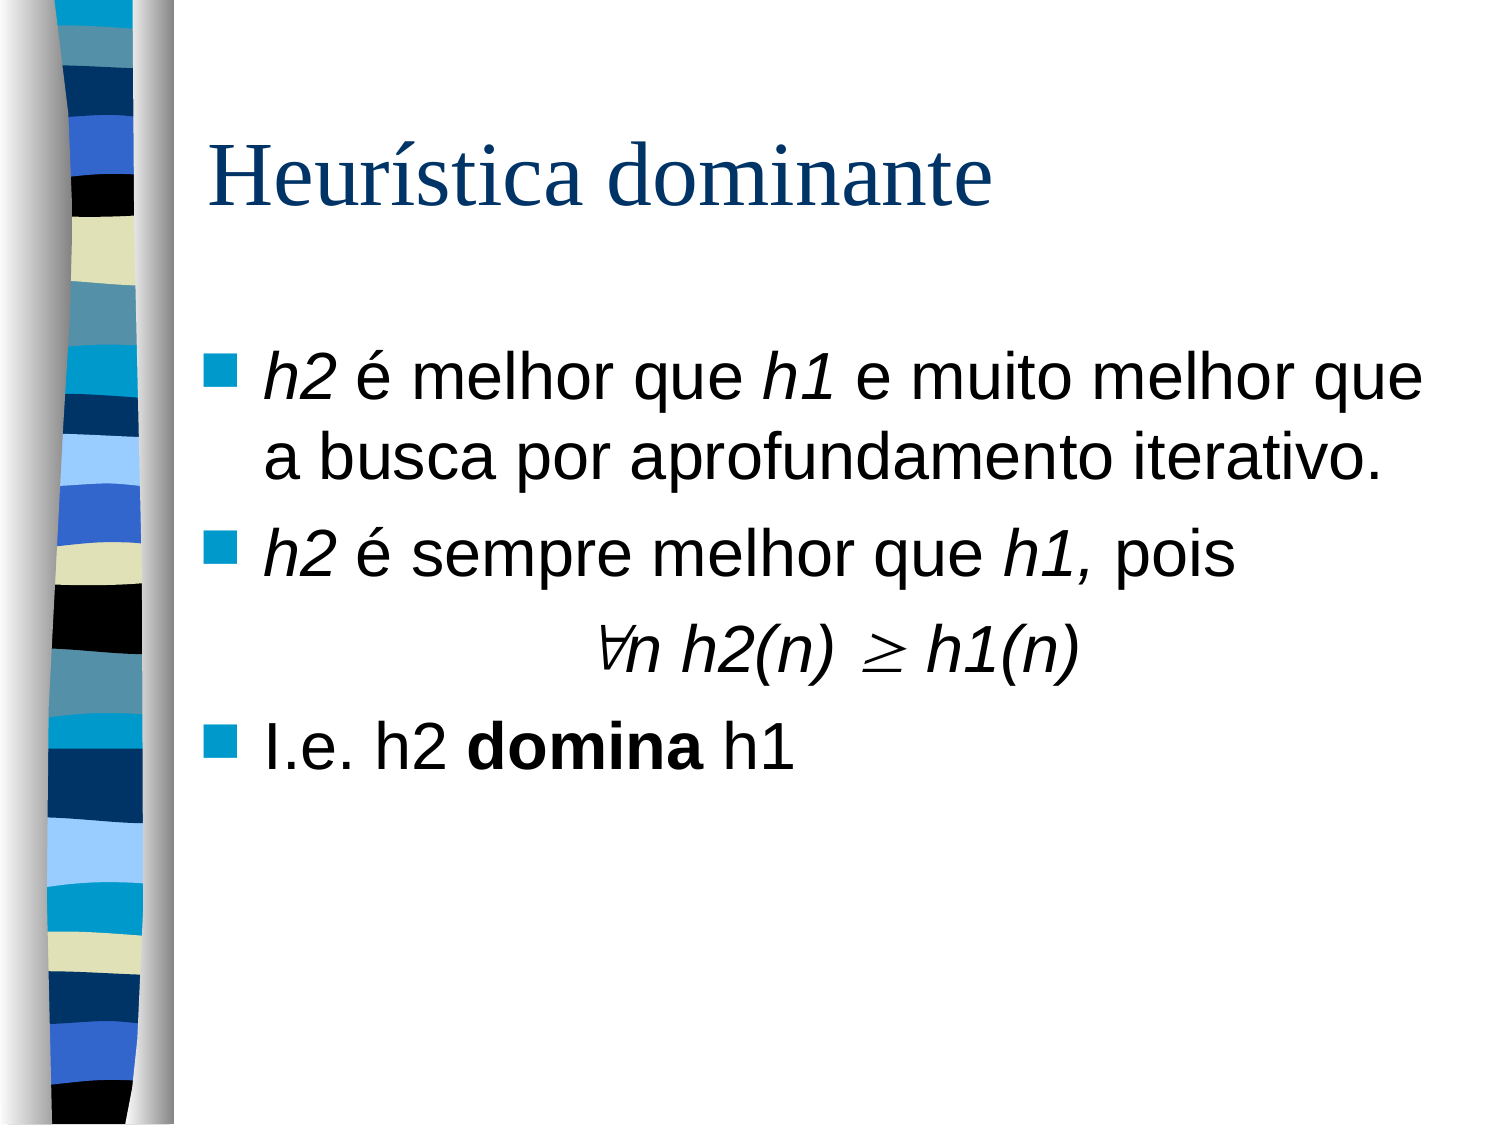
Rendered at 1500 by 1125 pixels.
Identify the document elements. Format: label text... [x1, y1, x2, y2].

list h2 é melhor que h1 e muito melhor que a busca por aprofundamento iterativo. h2 é sempre melhor que h1, pois n h2(n)  h1(n) I.e. h2 domina h1 [192, 324, 1468, 1000]
title Heurística dominante [192, 74, 1468, 263]
